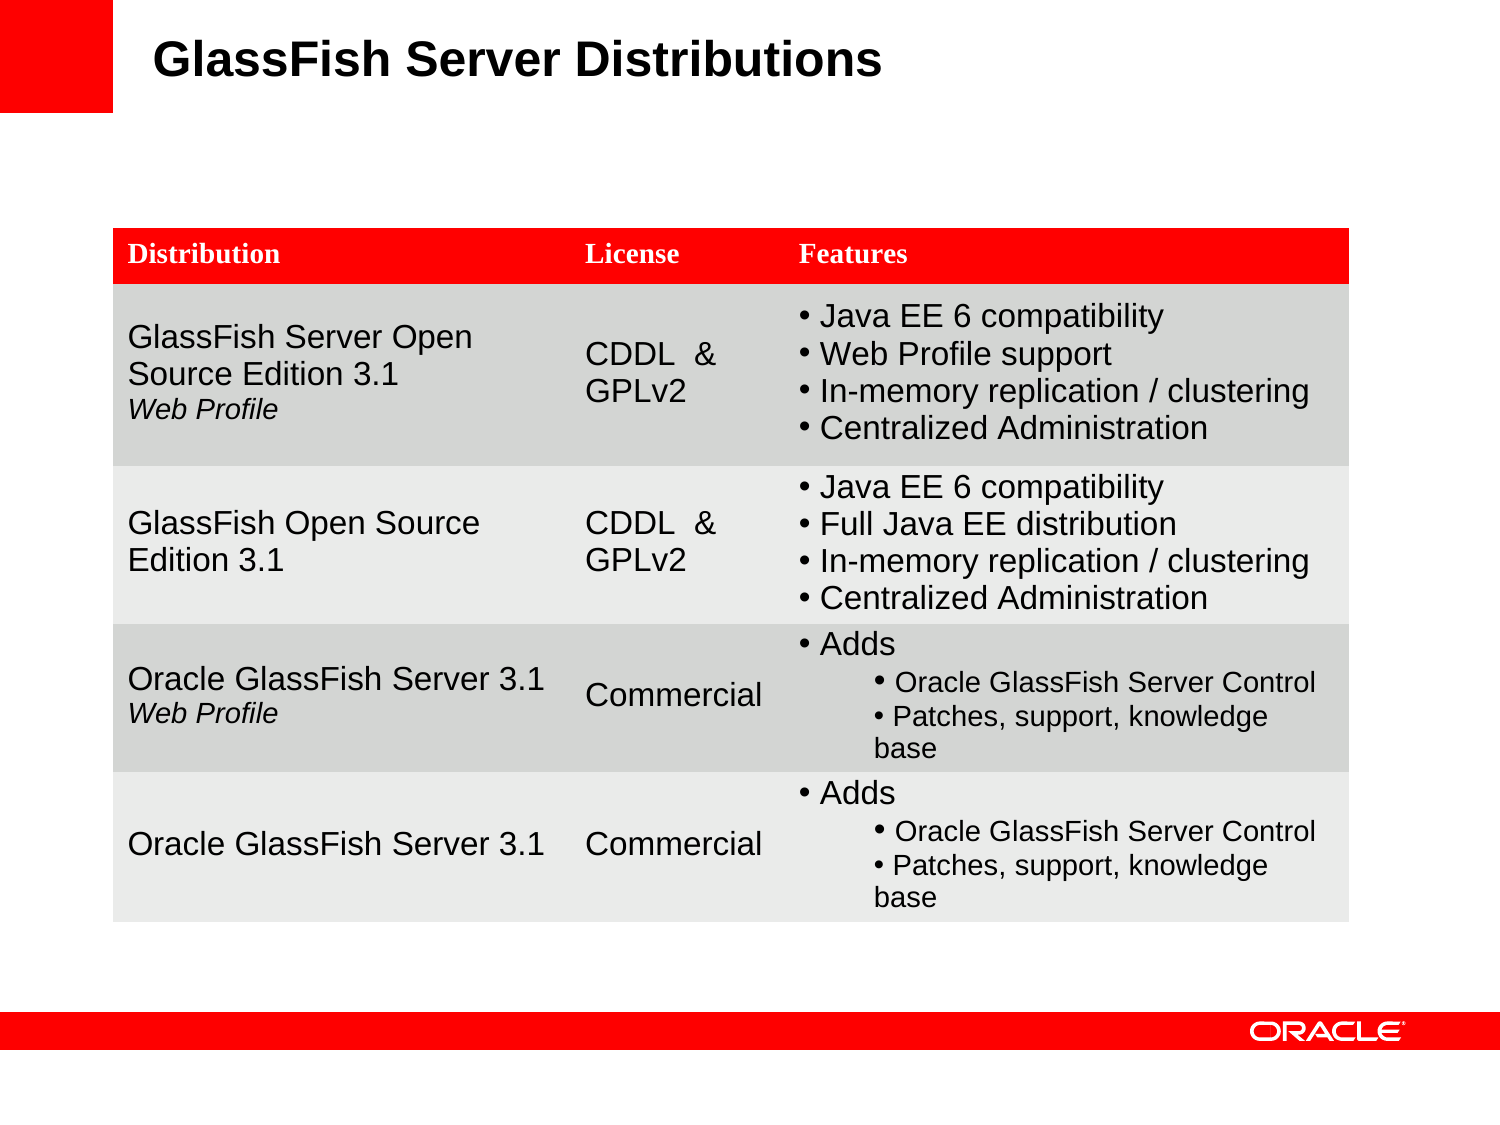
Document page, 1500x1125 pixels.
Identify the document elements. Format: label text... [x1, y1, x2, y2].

table_cell GlassFish Open Source Edition 3.1 [113, 466, 570, 624]
table_header Distribution [113, 228, 570, 284]
table_cell GlassFish Server Open Source Edition 3.1 Web Profile [113, 284, 570, 466]
table_cell Commercial [570, 624, 784, 772]
table_header Features [784, 228, 1349, 284]
table_cell CDDL & GPLv2 [570, 466, 784, 624]
table_cell Oracle GlassFish Server 3.1 [113, 772, 570, 922]
table_cell CDDL & GPLv2 [570, 284, 784, 466]
table_cell Java EE 6 compatibility Web Profile support In-memory replication / clustering Centralized Administration [784, 284, 1349, 466]
table_cell Adds Oracle GlassFish Server Control Patches, support, knowledge base [784, 624, 1349, 772]
table_header License [570, 228, 784, 284]
table_cell Adds Oracle GlassFish Server Control Patches, support, knowledge base [784, 772, 1349, 922]
picture [0, 1012, 1500, 1050]
table_cell Java EE 6 compatibility Full Java EE distribution In-memory replication / clustering Centralized Administration [784, 466, 1349, 624]
picture [0, 0, 113, 113]
table_cell Commercial [570, 772, 784, 922]
text_box GlassFish Server Distributions [138, 19, 1500, 123]
table_cell Oracle GlassFish Server 3.1 Web Profile [113, 624, 570, 772]
